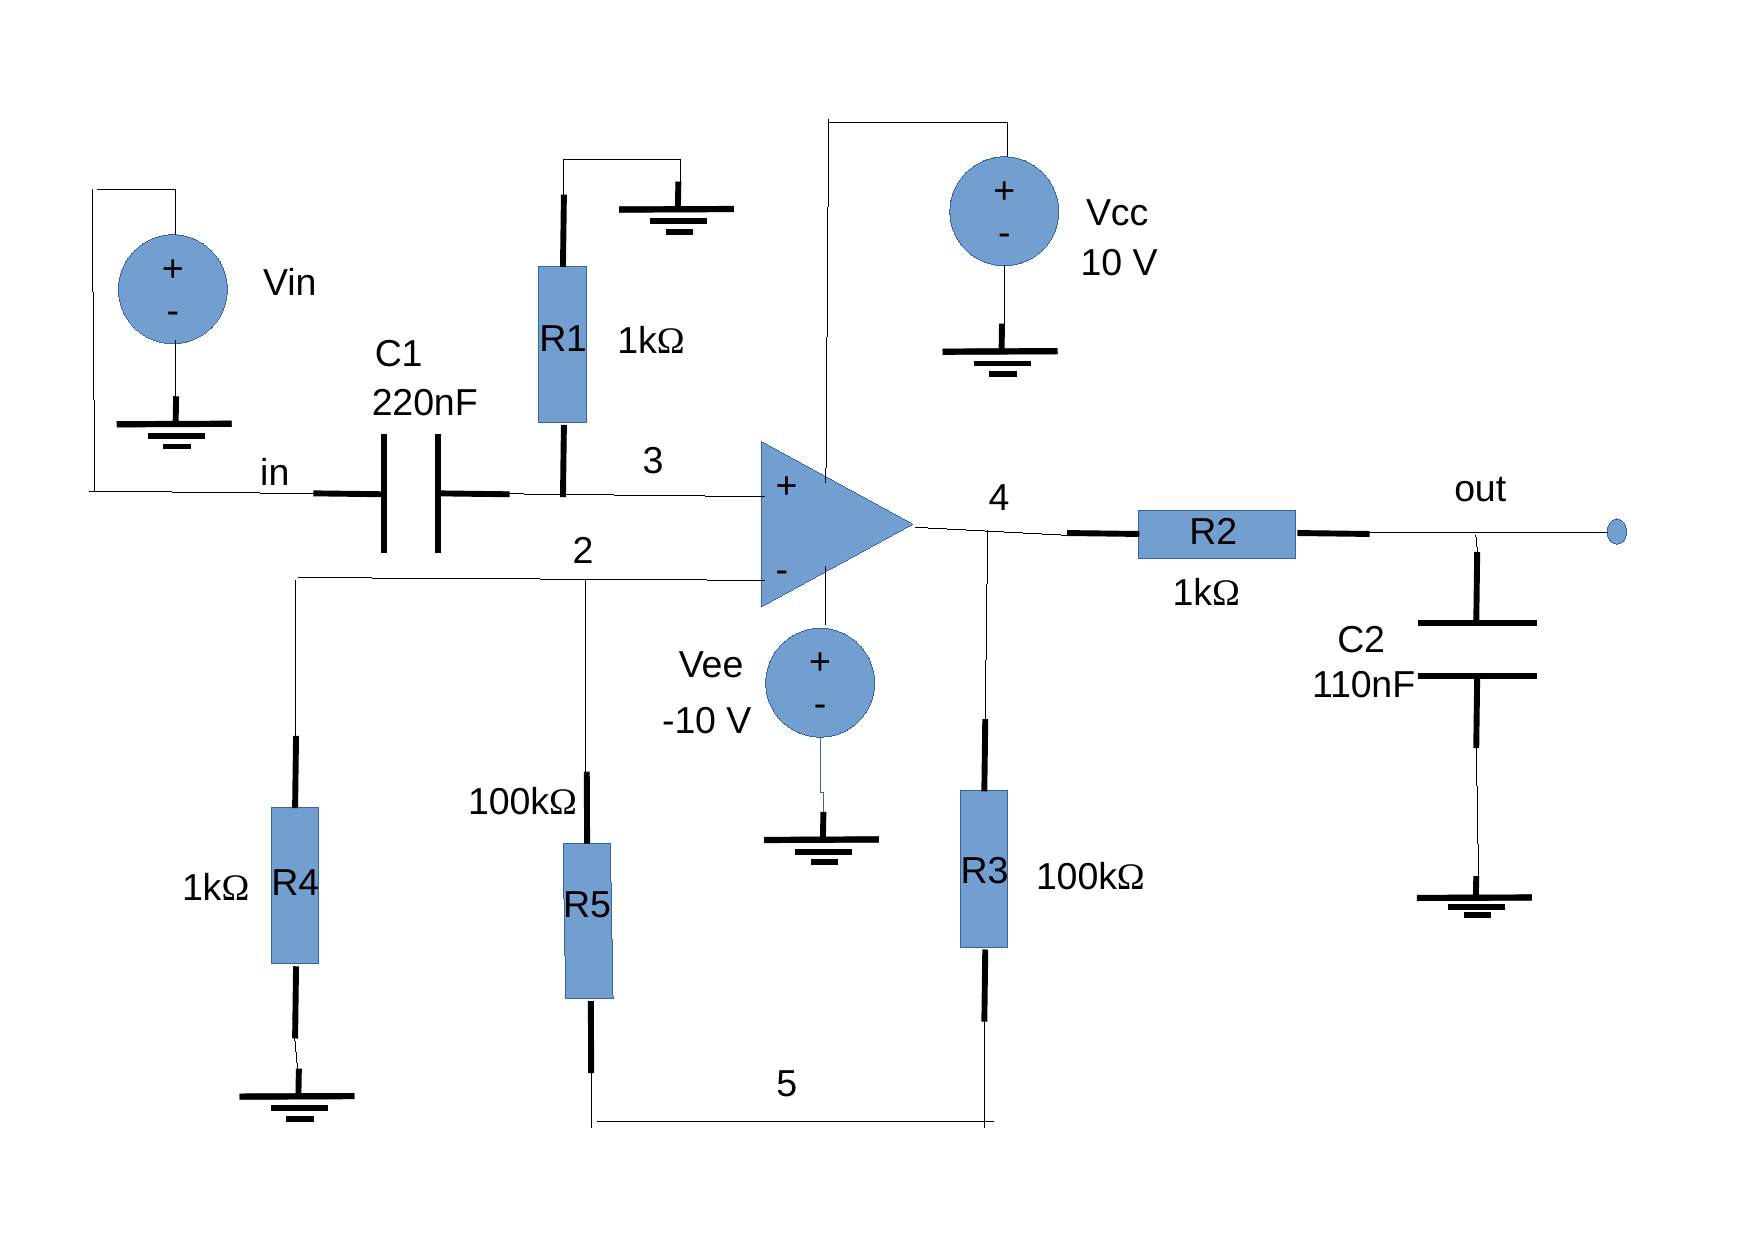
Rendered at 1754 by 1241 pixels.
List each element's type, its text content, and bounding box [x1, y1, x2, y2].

text_box + - [760, 457, 813, 598]
text_box Vcc [1071, 184, 1170, 234]
text_box 4 [973, 468, 1047, 534]
text_box [761, 598, 778, 607]
text_box 1kΩ [167, 859, 285, 917]
text_box R5 [548, 876, 630, 975]
text_box R4 [256, 853, 388, 911]
text_box [1607, 518, 1627, 545]
text_box R2 [1174, 503, 1253, 561]
text_box + - [773, 628, 875, 738]
text_box [538, 266, 587, 309]
text_box [271, 807, 319, 853]
text_box 100kΩ [1021, 848, 1161, 906]
text_box Vee [664, 636, 773, 691]
text_box 10 V [1065, 234, 1192, 292]
text_box 220nF [357, 373, 506, 431]
text_box [761, 441, 791, 457]
text_box [813, 469, 913, 579]
text_box in [245, 443, 307, 501]
text_box [538, 369, 587, 423]
text_box + - [949, 156, 1059, 266]
text_box [563, 843, 611, 876]
text_box R3 [945, 842, 1024, 914]
text_box 1kΩ [1157, 563, 1270, 621]
text_box [1138, 510, 1174, 559]
text_box [565, 975, 614, 999]
text_box out [1439, 533, 1527, 560]
text_box 1kΩ [602, 312, 715, 370]
text_box + - [118, 234, 228, 344]
text_box [960, 790, 1008, 842]
text_box 2 [558, 521, 614, 579]
text_box [960, 914, 1008, 948]
text_box 110nF [1297, 655, 1435, 713]
text_box C1 [359, 324, 455, 373]
text_box [1253, 510, 1296, 559]
text_box 100kΩ [453, 772, 596, 838]
text_box Vin [248, 253, 349, 311]
text_box R1 [524, 309, 609, 369]
text_box [271, 911, 319, 964]
text_box C2 [1322, 611, 1407, 655]
text_box -10 V [647, 691, 776, 752]
text_box 3 [627, 432, 681, 490]
text_box 5 [761, 1054, 821, 1112]
text_box out [1439, 460, 1527, 532]
